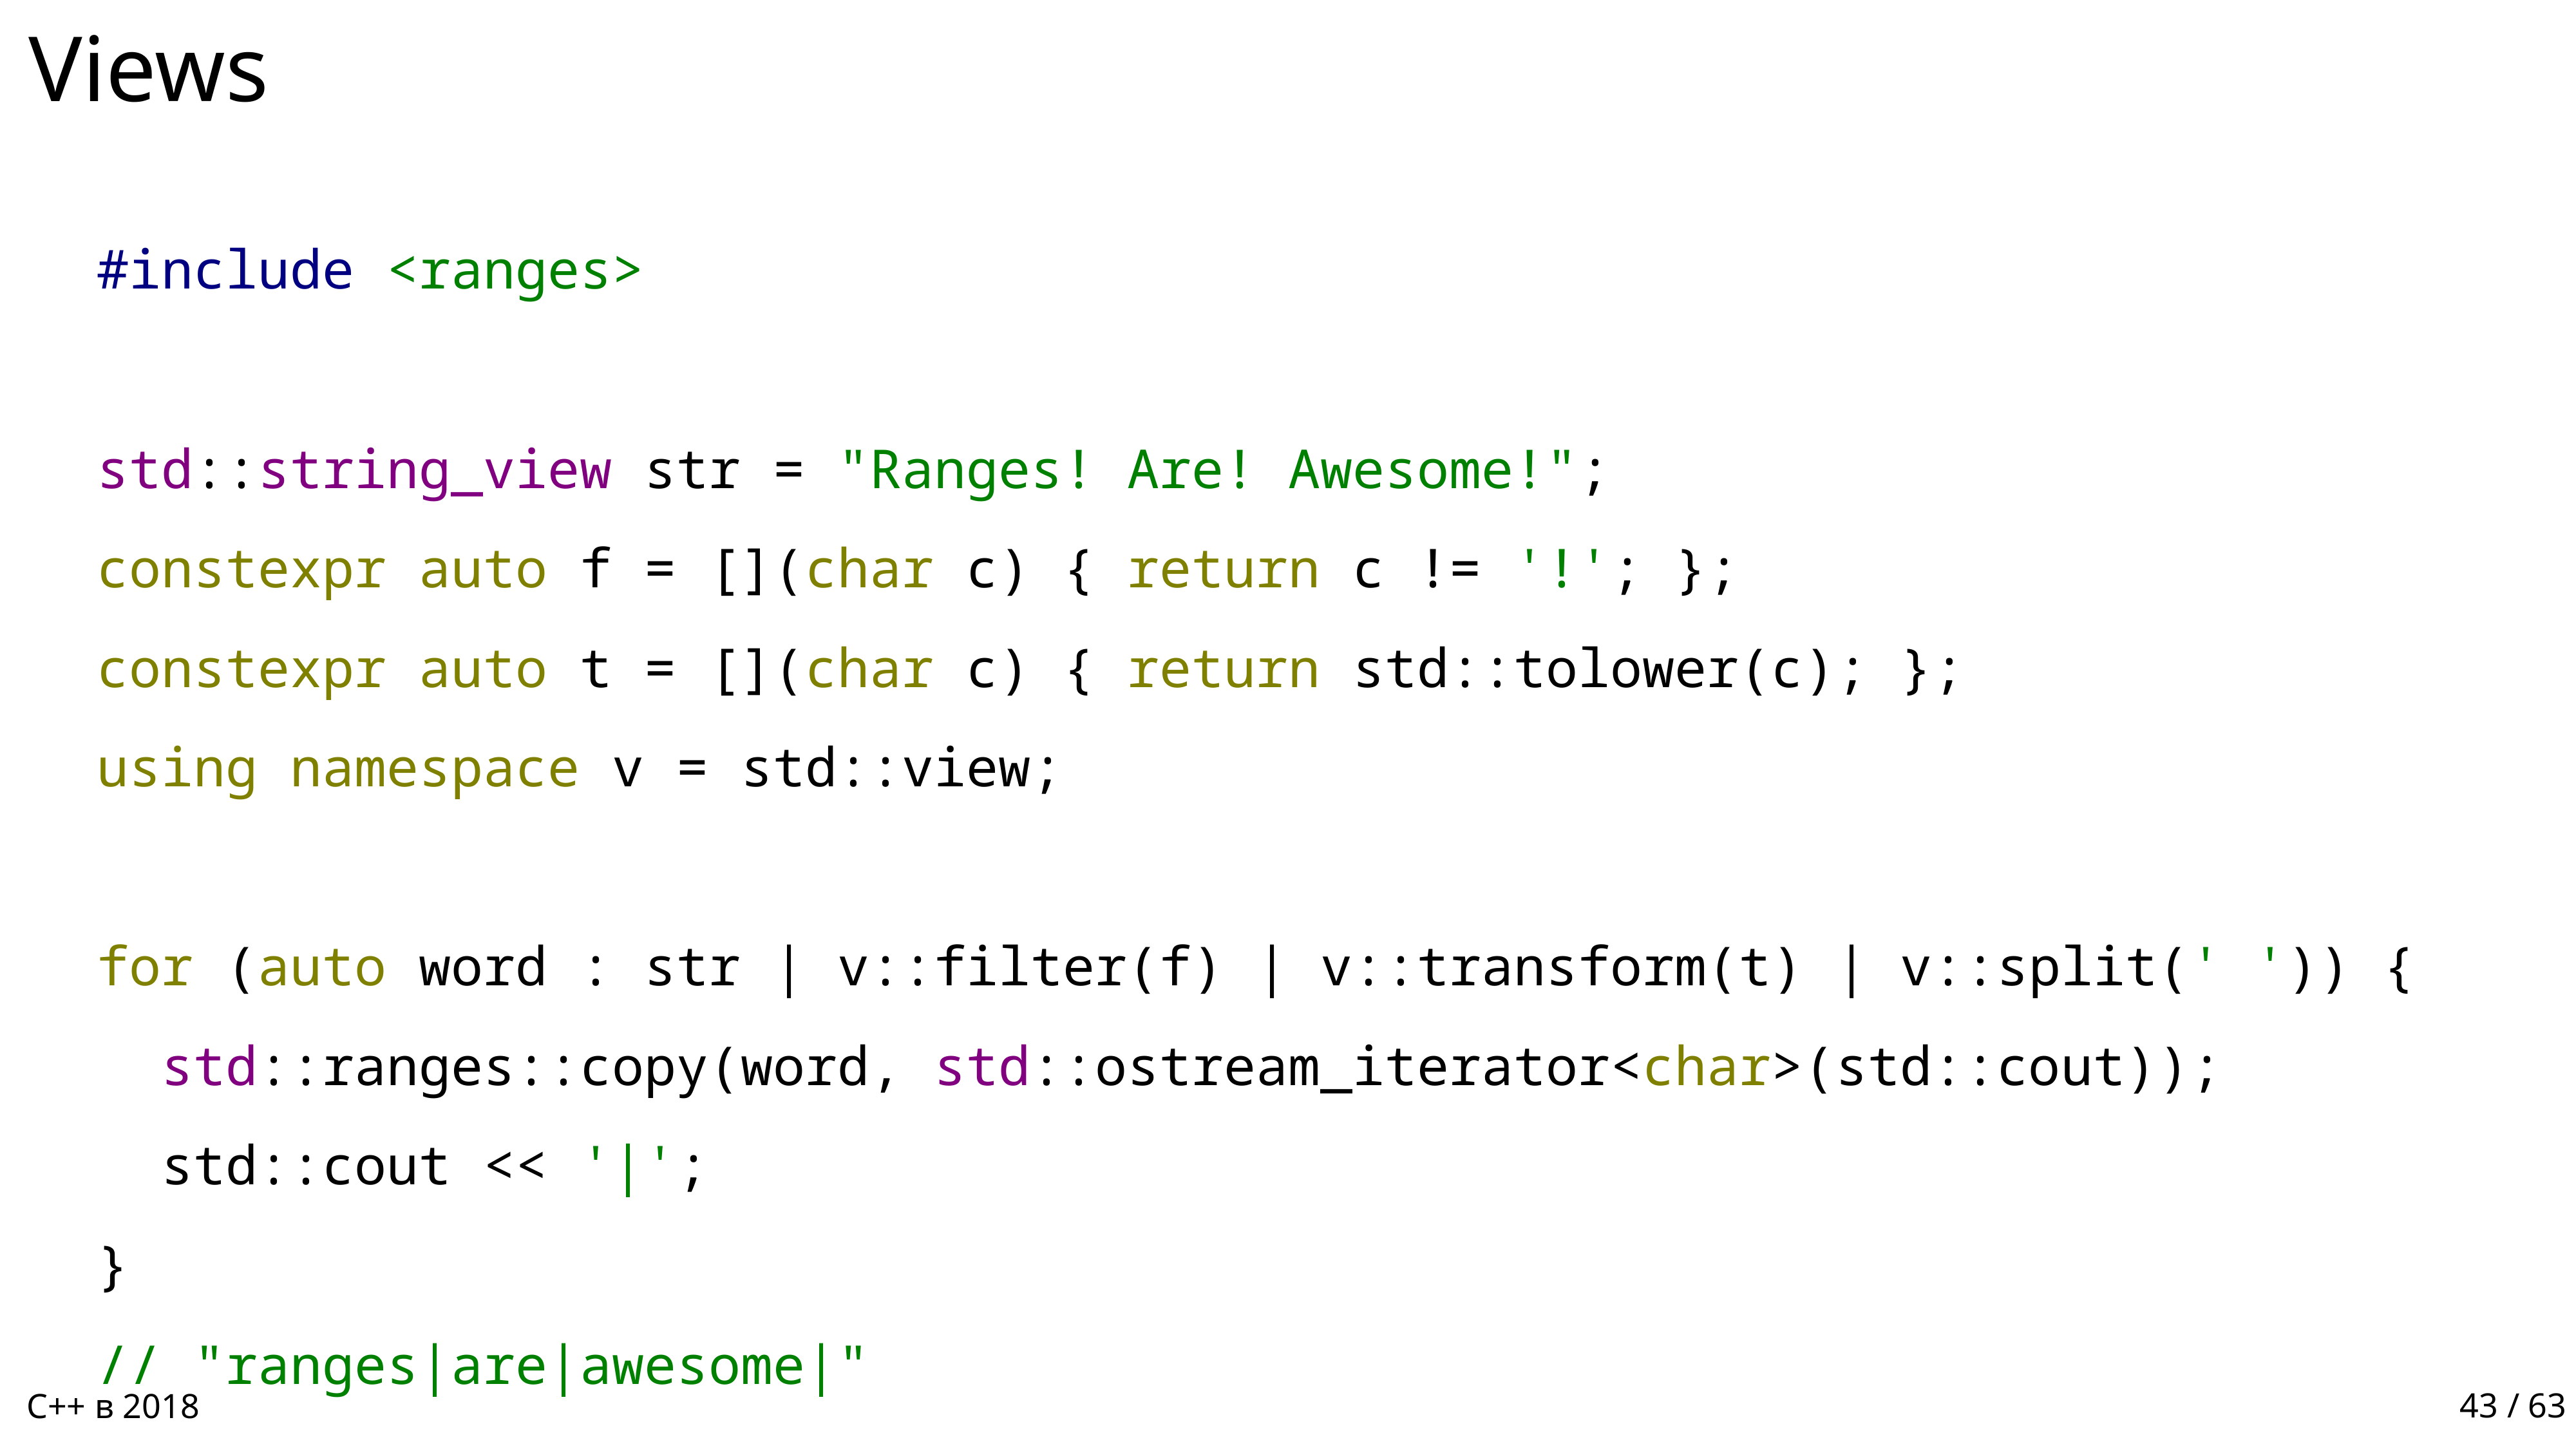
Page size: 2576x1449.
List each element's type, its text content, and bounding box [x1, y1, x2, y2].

title Views [19, 19, 2551, 155]
list C++ в 2018 [17, 1376, 1114, 1431]
list <number> / 63 [1479, 1376, 2576, 1431]
list #include <ranges> std::string_view str = "Ranges! Are! Awesome!"; constexpr auto f = [](char c) { return c != '!'; }; constexpr auto t = [](char c) { return std::tolower(c); }; using namespace v = std::view; for (auto word : str | v::filter(f) | v::transform(t) | v::split(' ')) { std::ranges::copy(word, std::ostream_iterator<char>(std::cout)); std::cout << '|'; } // "ranges|are|awesome|" [87, 214, 2551, 1382]
